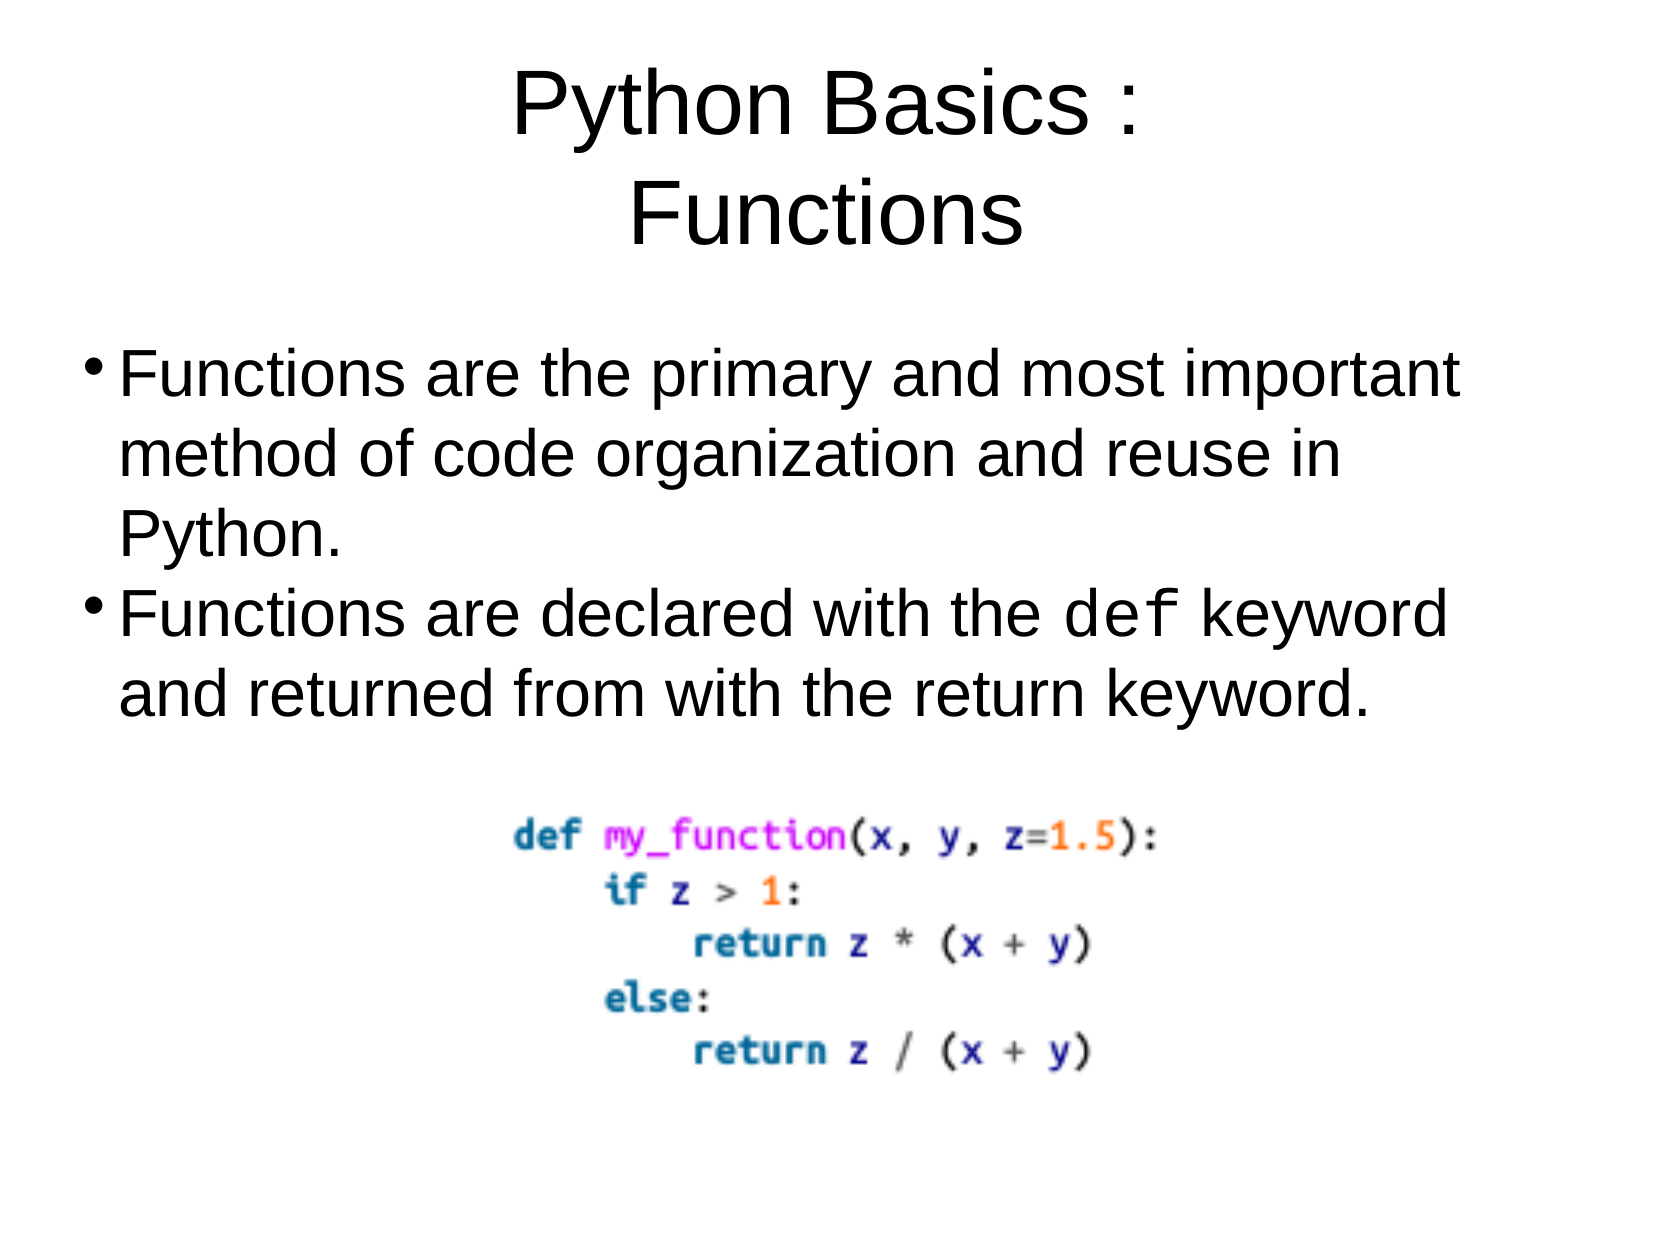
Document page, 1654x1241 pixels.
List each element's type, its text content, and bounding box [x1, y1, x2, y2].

text_box Functions are the primary and most important method of code organization and reuse in Python. Functions are declared with the def keyword and returned from with the return keyword. [82, 290, 1571, 1010]
text_box Python Basics : Functions [82, 49, 1571, 257]
picture [460, 779, 1231, 1104]
